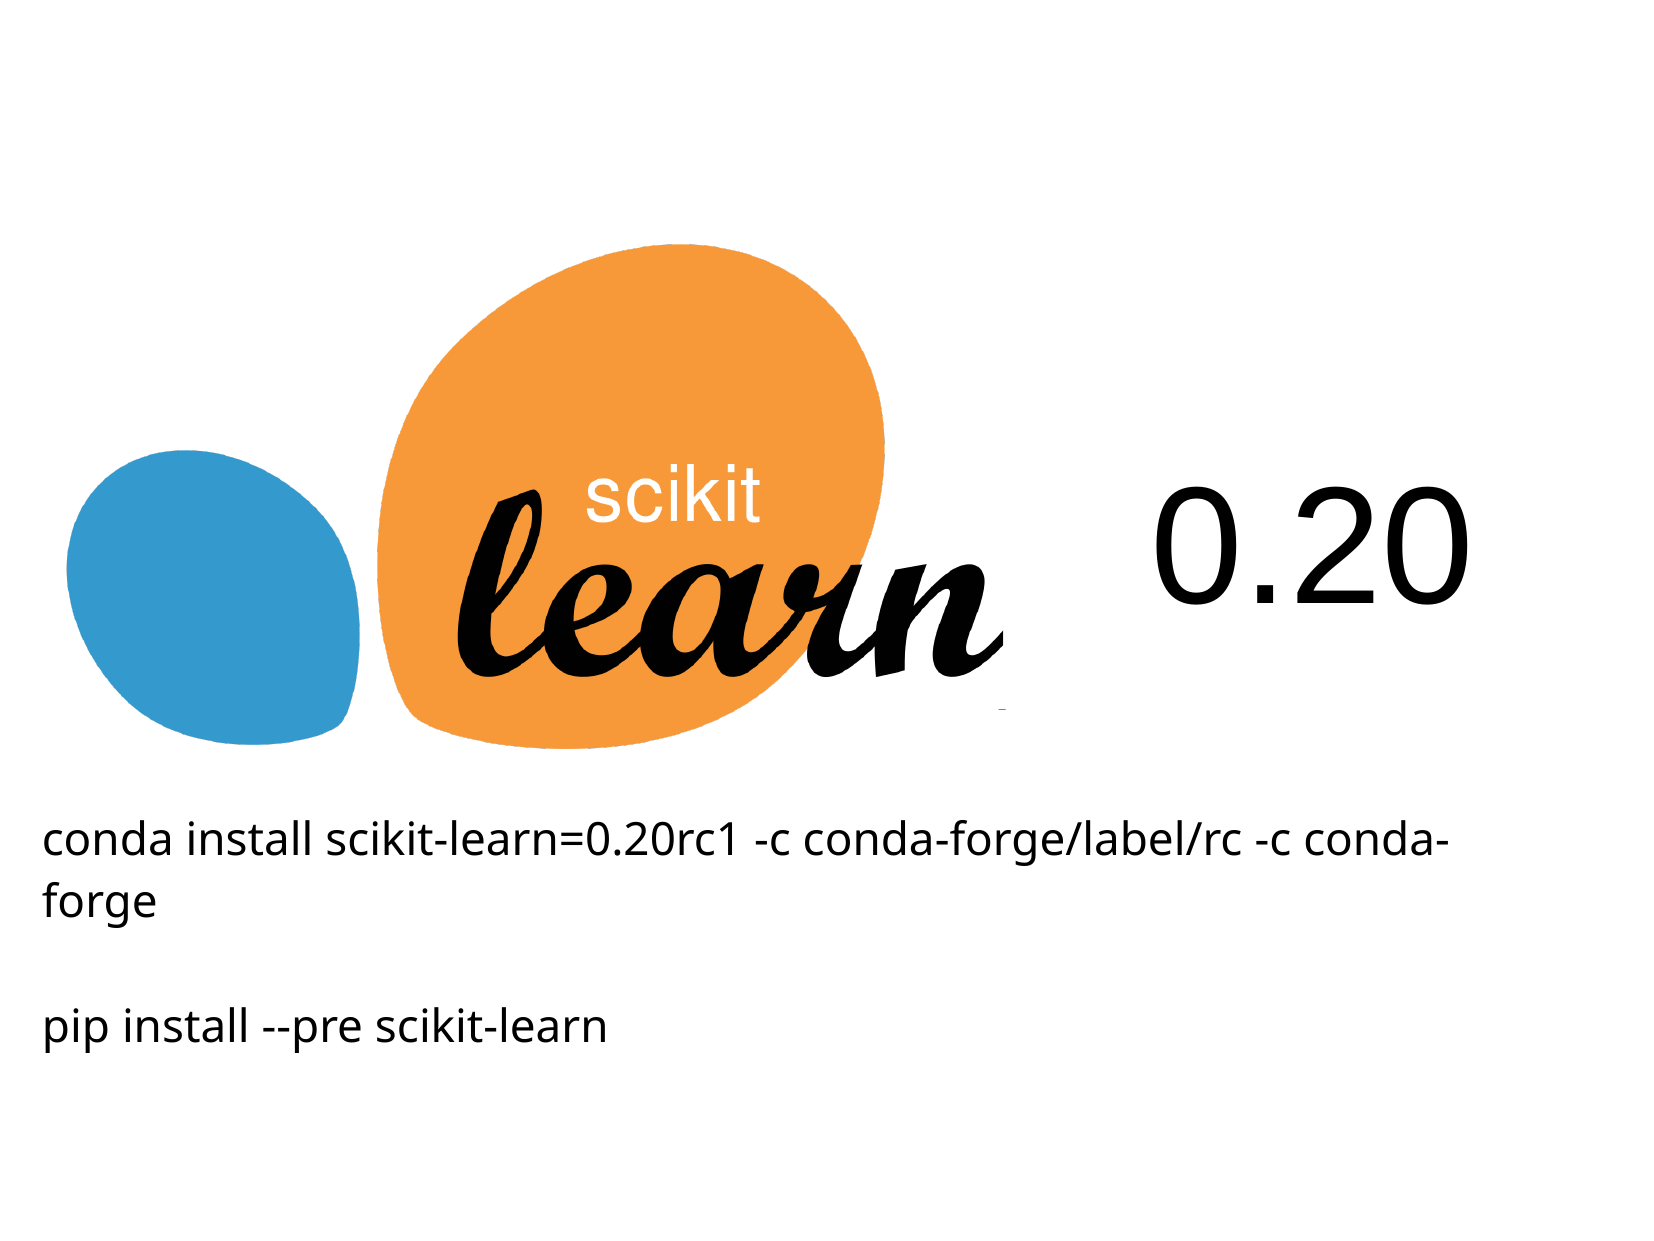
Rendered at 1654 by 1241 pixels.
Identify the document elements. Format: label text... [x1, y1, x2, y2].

subtitle conda install scikit-learn=0.20rc1 -c conda-forge/label/rc -c conda-forge pip install --pre scikit-learn [41, 420, 1531, 1241]
text_box 0.20 [1095, 266, 1531, 826]
picture [45, 124, 1024, 781]
